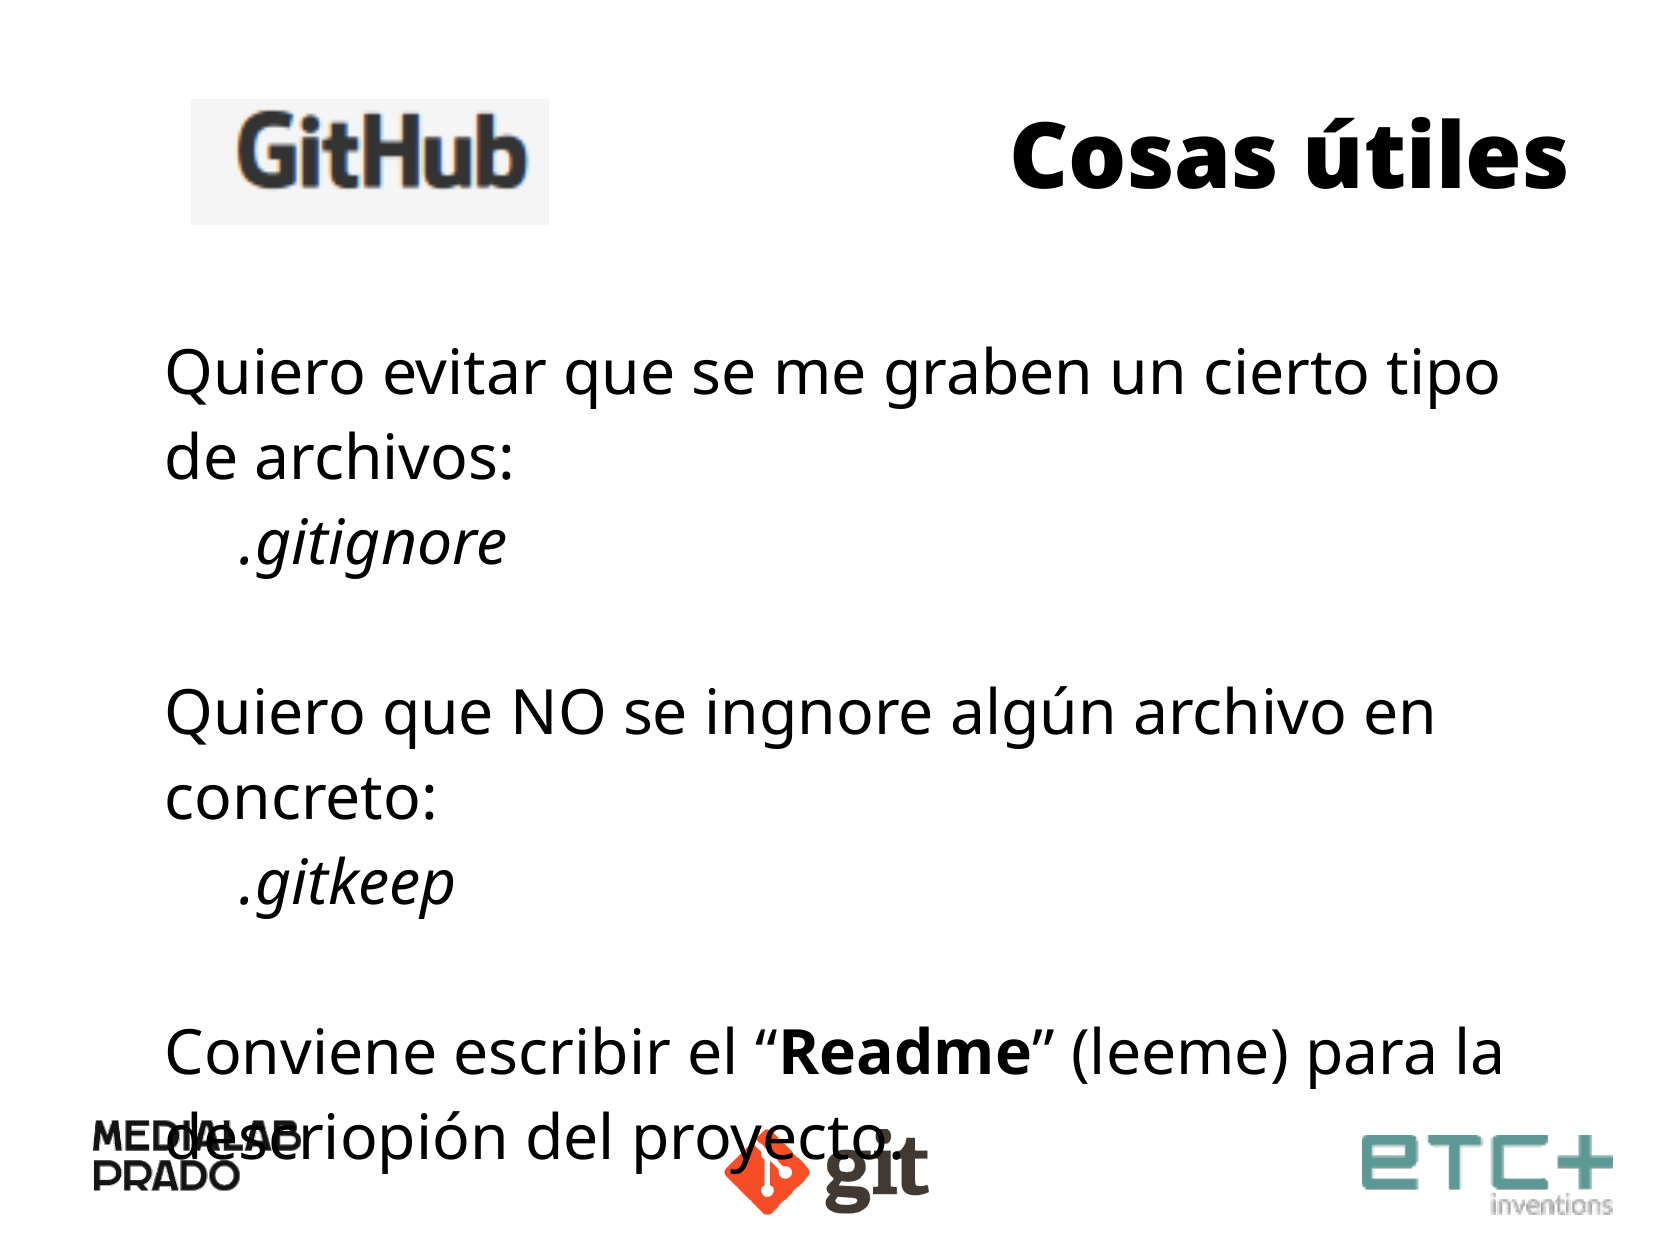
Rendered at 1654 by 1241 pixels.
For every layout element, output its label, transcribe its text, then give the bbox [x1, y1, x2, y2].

text_box [180, 307, 1587, 511]
picture [1362, 1135, 1613, 1216]
picture [15, 1064, 379, 1241]
text_box Quiero evitar que se me graben un cierto tipo de archivos: .gitignore Quiero que NO se ingnore algún archivo en concreto: .gitkeep Conviene escribir el “Readme” (leeme) para la descriopión del proyecto. Tiene Wiki [150, 320, 1546, 1152]
title Cosas útiles [82, 49, 1571, 257]
picture [191, 99, 549, 226]
picture [724, 1152, 929, 1216]
